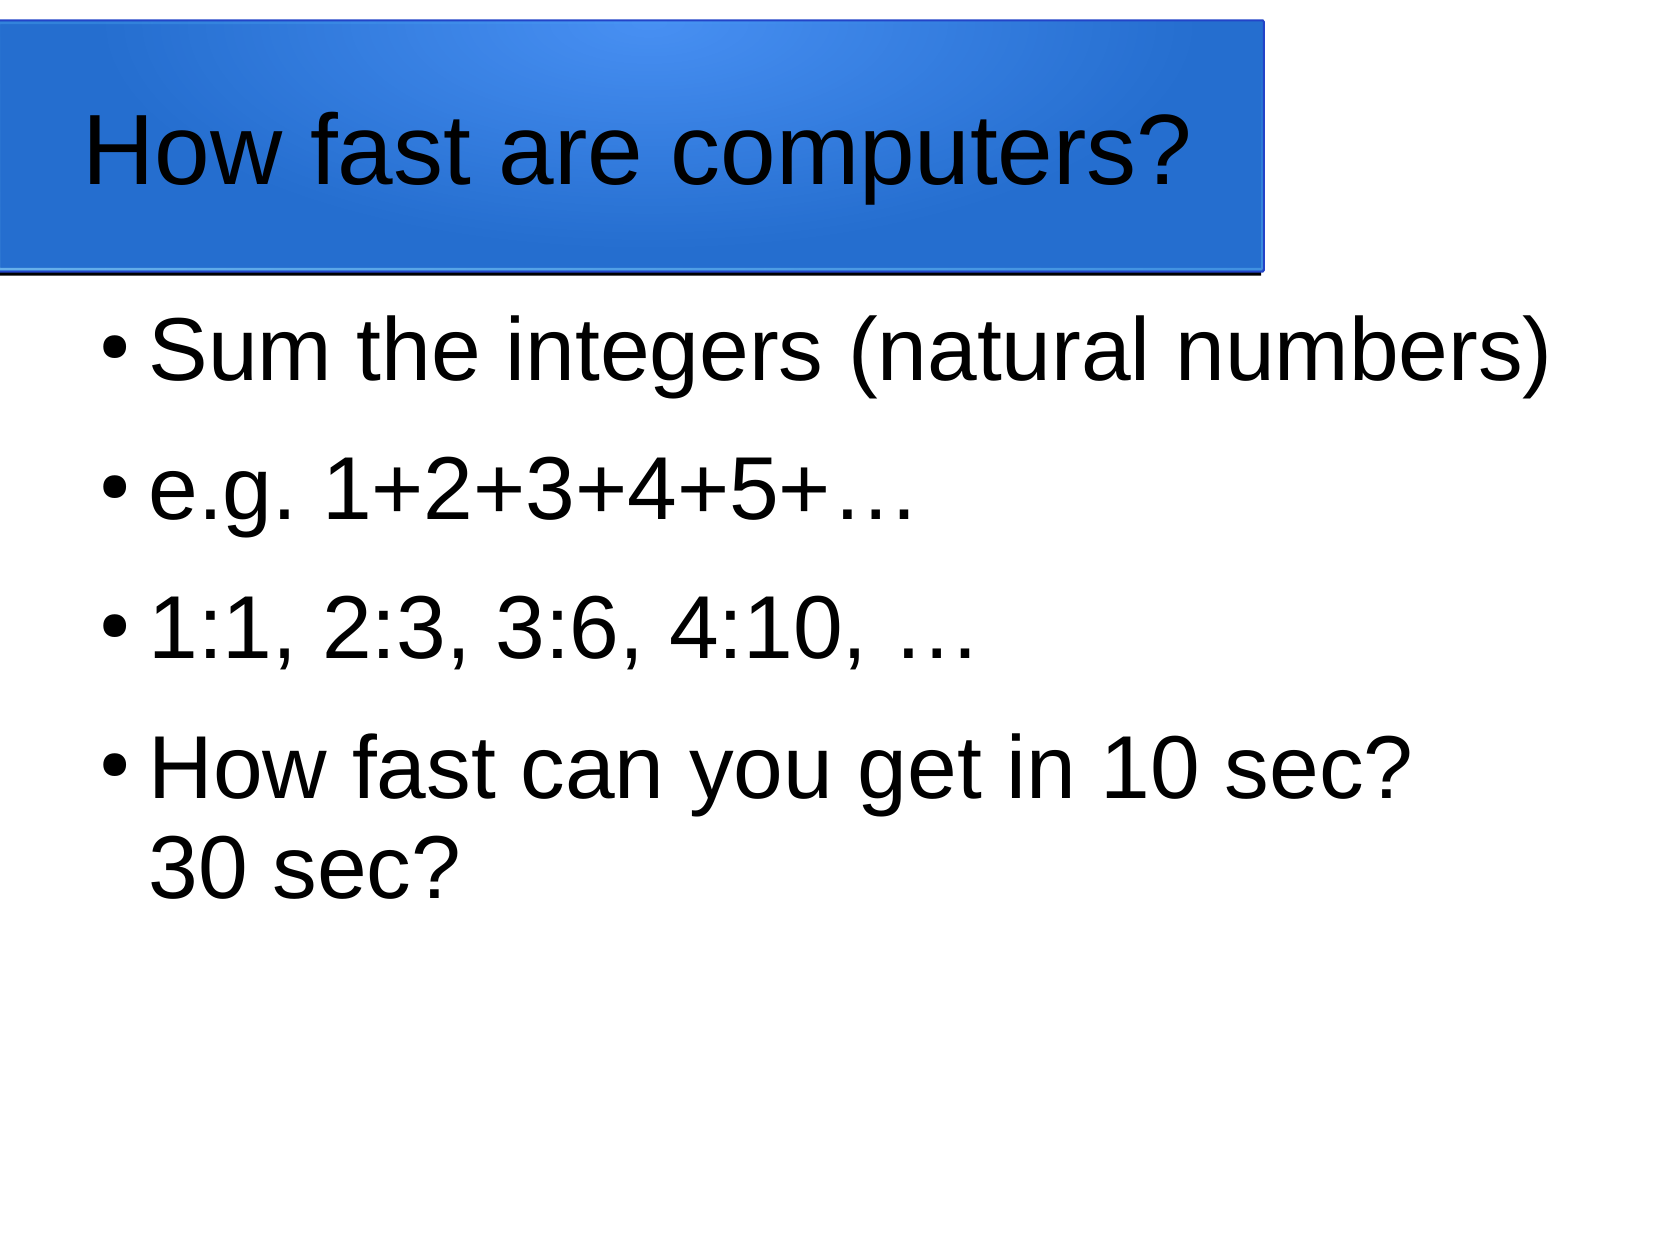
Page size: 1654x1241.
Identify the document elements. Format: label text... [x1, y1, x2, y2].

title How fast are computers? [82, 47, 1235, 252]
list Sum the integers (natural numbers) e.g. 1+2+3+4+5+… 1:1, 2:3, 3:6, 4:10, … How fast can you get in 10 sec? 30 sec? [82, 299, 1571, 1019]
